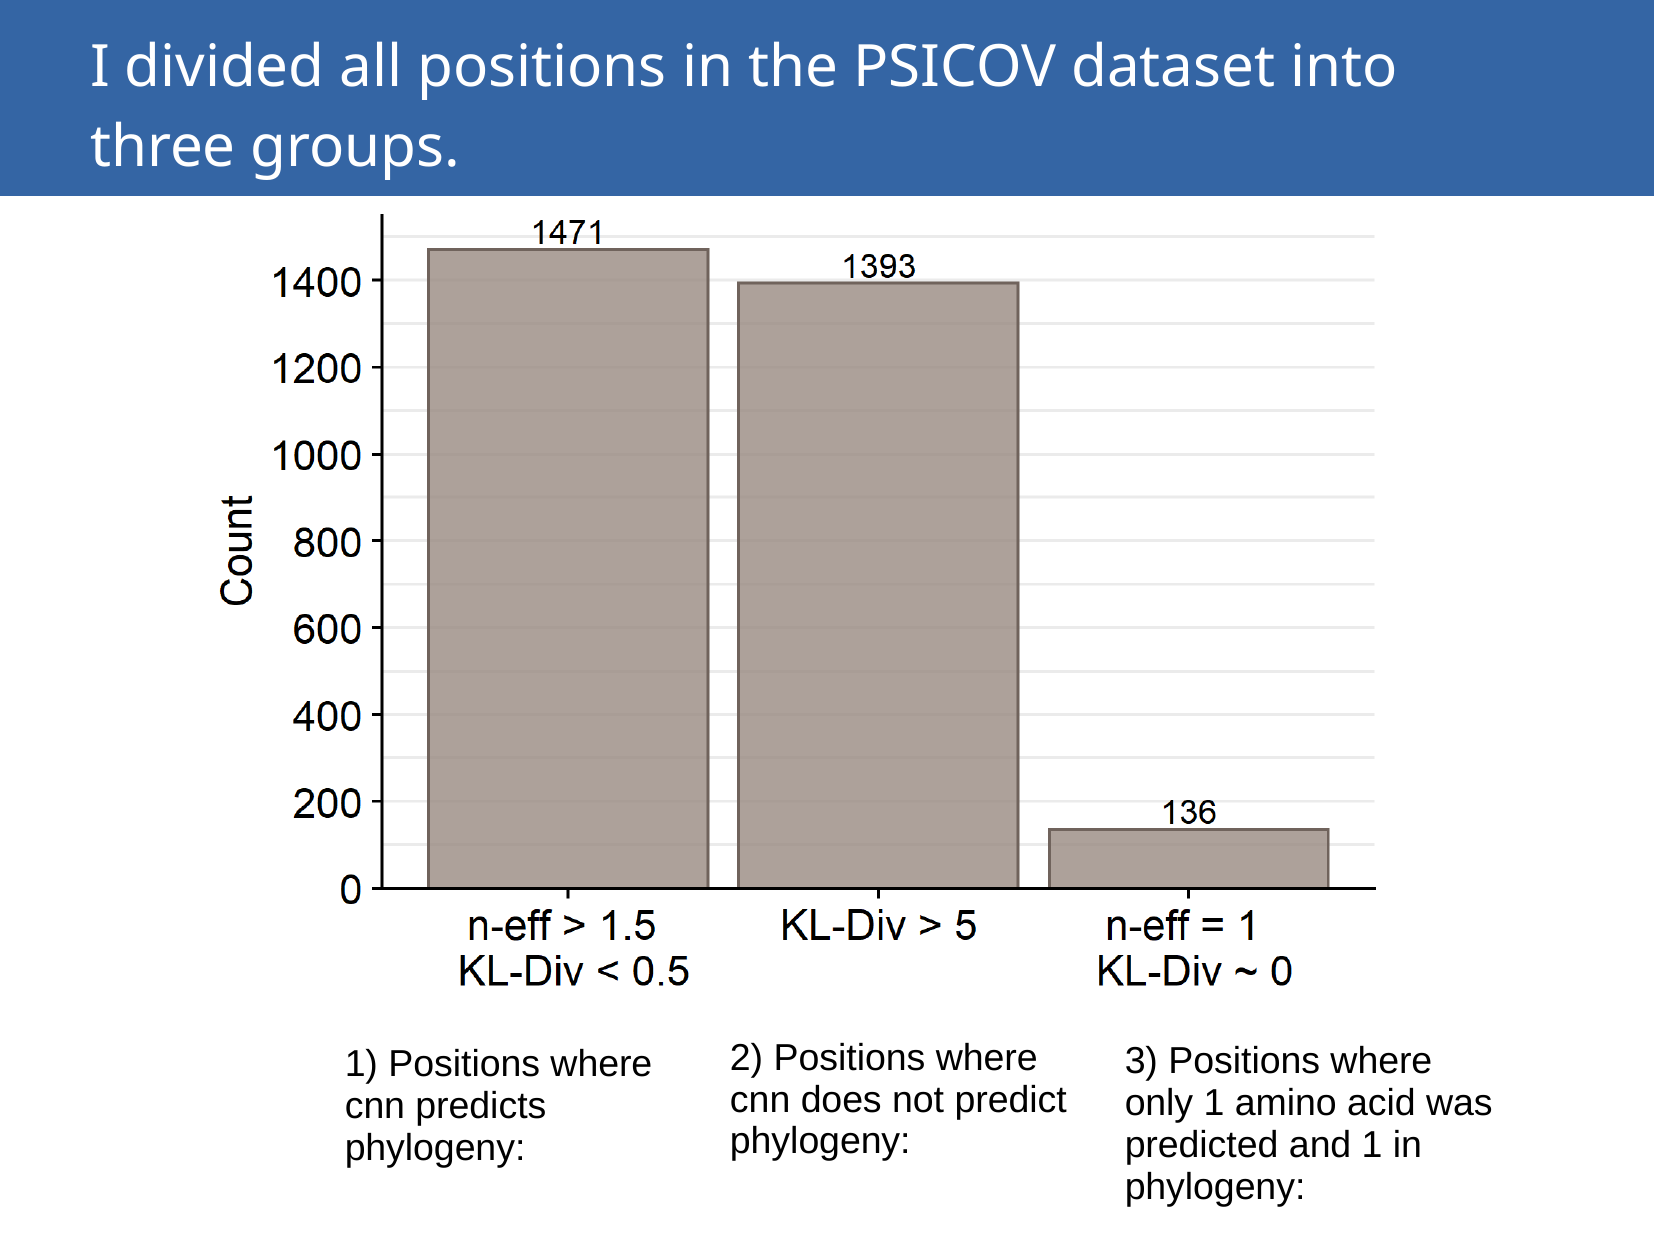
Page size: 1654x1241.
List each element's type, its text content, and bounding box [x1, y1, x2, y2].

text_box 1) Positions where cnn predicts phylogeny: [330, 1035, 706, 1218]
text_box [0, 0, 1654, 196]
text_box I divided all positions in the PSICOV dataset into three groups. [0, 17, 1647, 242]
text_box 3) Positions where only 1 amino acid was predicted and 1 in phylogeny: [1110, 1032, 1516, 1216]
text_box 2) Positions where cnn does not predict phylogeny: [715, 1028, 1121, 1212]
picture [198, 242, 1396, 1066]
